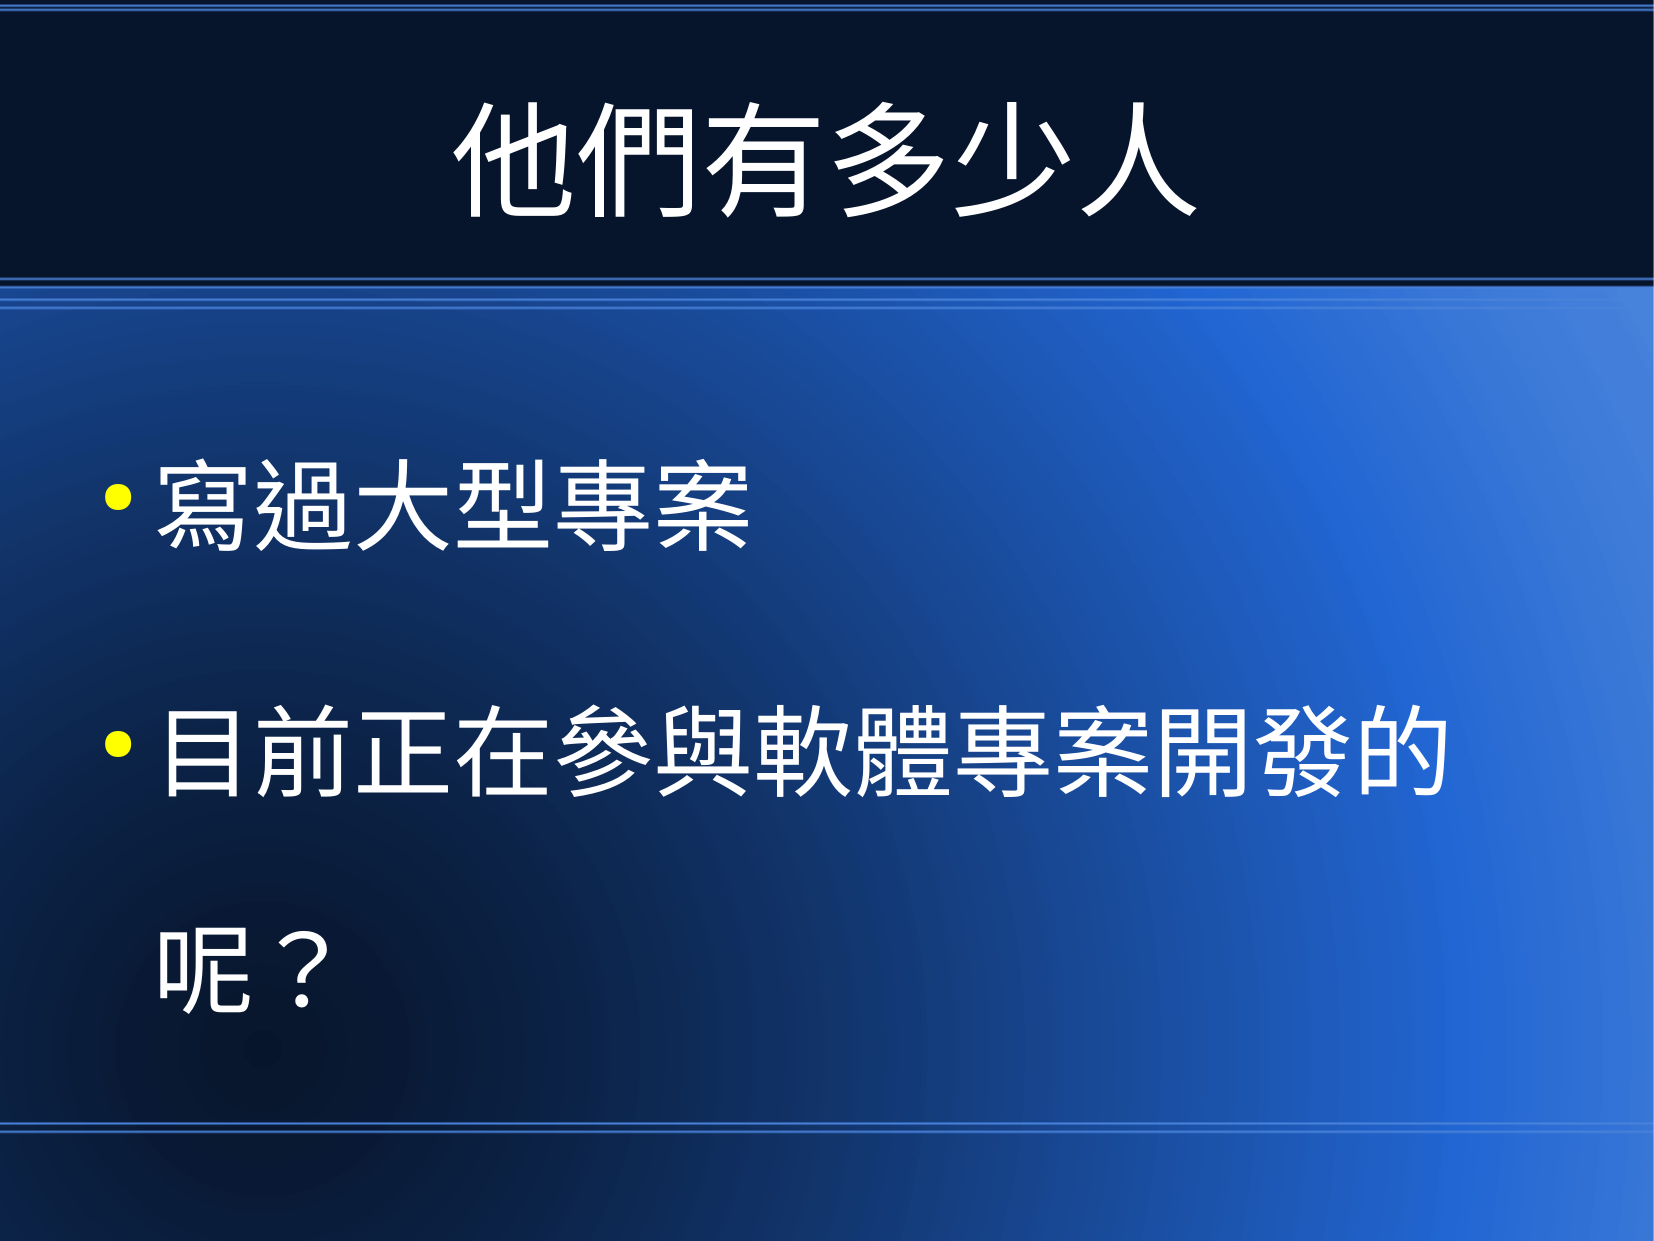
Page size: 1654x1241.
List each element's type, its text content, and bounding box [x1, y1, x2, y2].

title 他們有多少人 [82, 49, 1571, 257]
list 寫過大型專案 目前正在參與軟體專案開發的呢？ [82, 355, 1571, 1241]
picture [0, 0, 1654, 1241]
